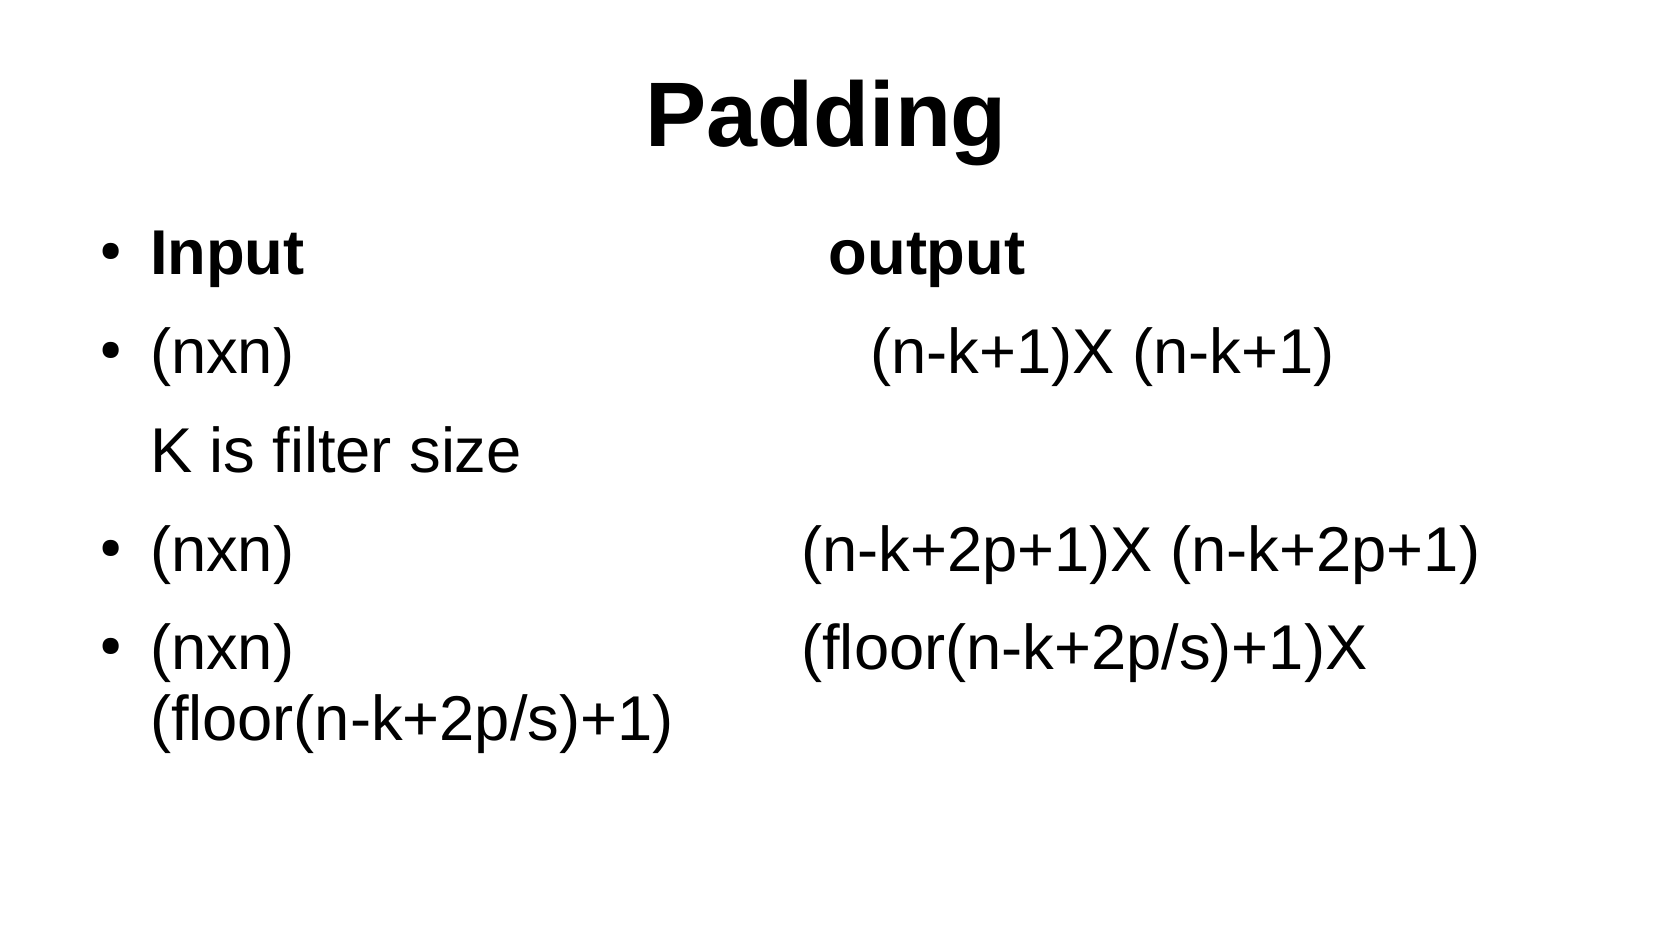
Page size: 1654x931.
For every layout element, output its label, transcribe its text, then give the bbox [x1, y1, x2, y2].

list Input output (nxn) (n-k+1)X (n-k+1) K is filter size (nxn) (n-k+2p+1)X (n-k+2p+1) (nxn) (floor(n-k+2p/s)+1)X (floor(n-k+2p/s)+1) [82, 217, 1571, 758]
title Padding [82, 37, 1571, 193]
